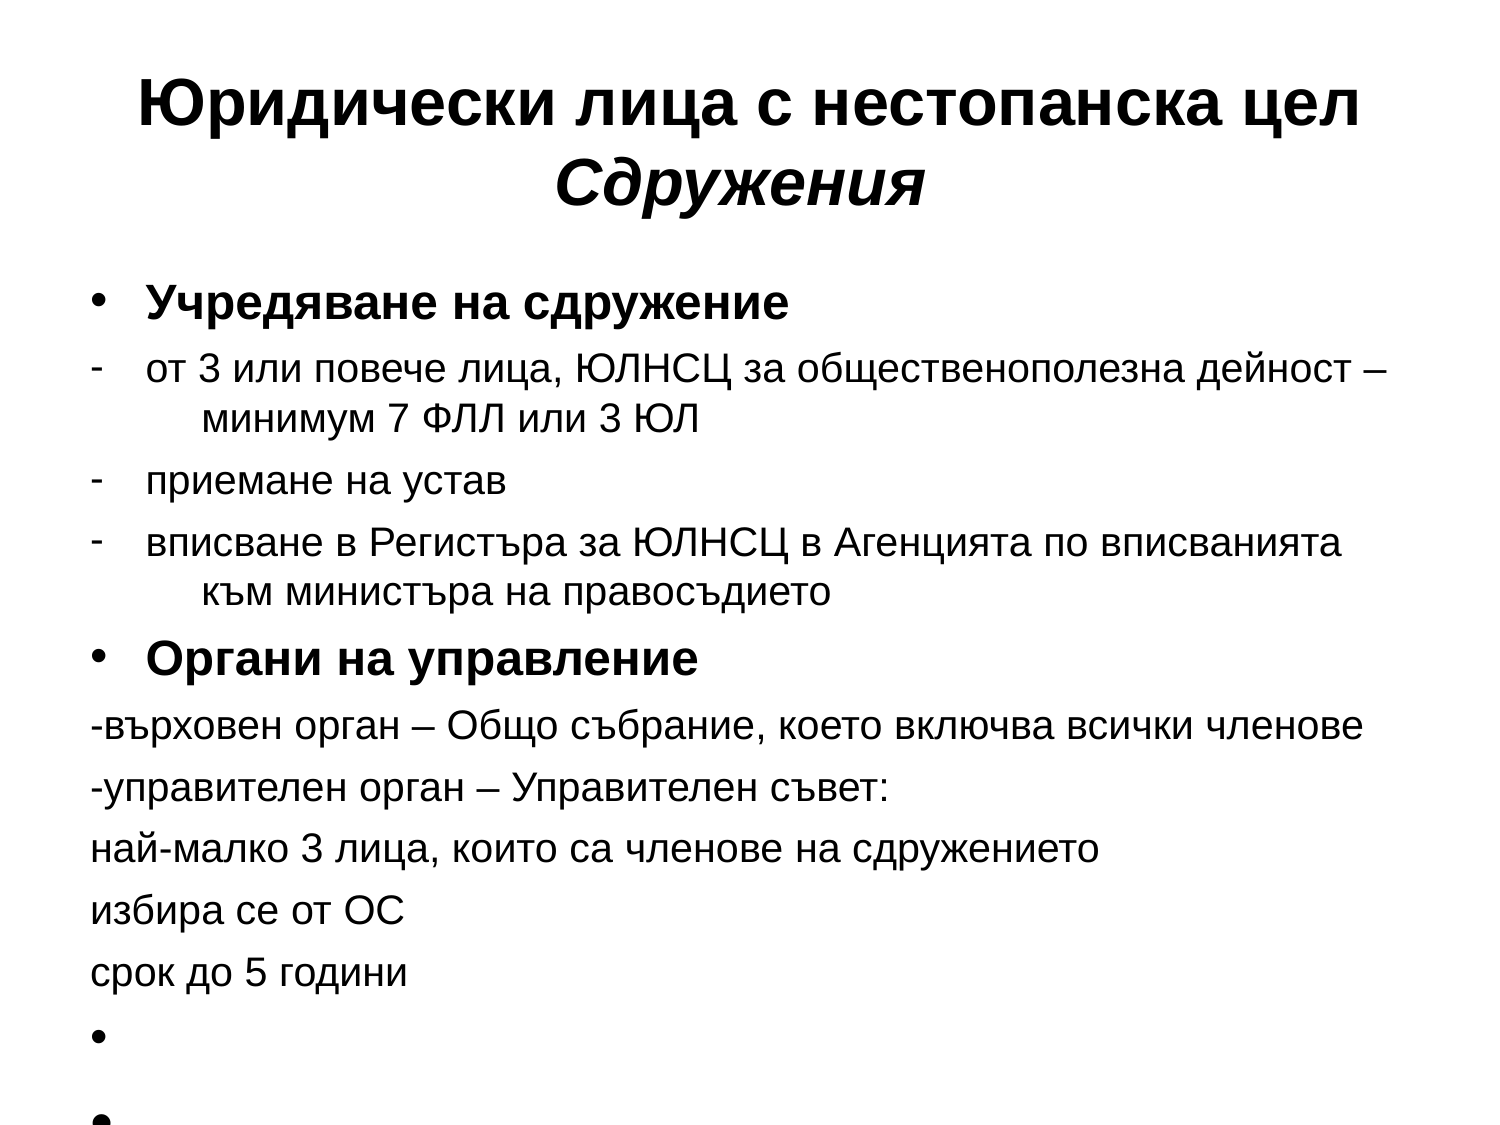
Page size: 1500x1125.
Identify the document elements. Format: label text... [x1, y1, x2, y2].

list Учредяване на сдружение от 3 или повече лица, ЮЛНСЦ за общественополезна дейност – минимум 7 ФЛЛ или 3 ЮЛ приемане на устав вписване в Регистъра за ЮЛНСЦ в Агенцията по вписванията към министъра на правосъдието Органи на управление -върховен орган – Общо събрание, което включва всички членове -управителен орган – Управителен съвет: най-малко 3 лица, които са членове на сдружението избира се от ОС срок до 5 години [75, 262, 1426, 1005]
title Юридически лица с нестопанска цел Сдружения [75, 45, 1426, 233]
